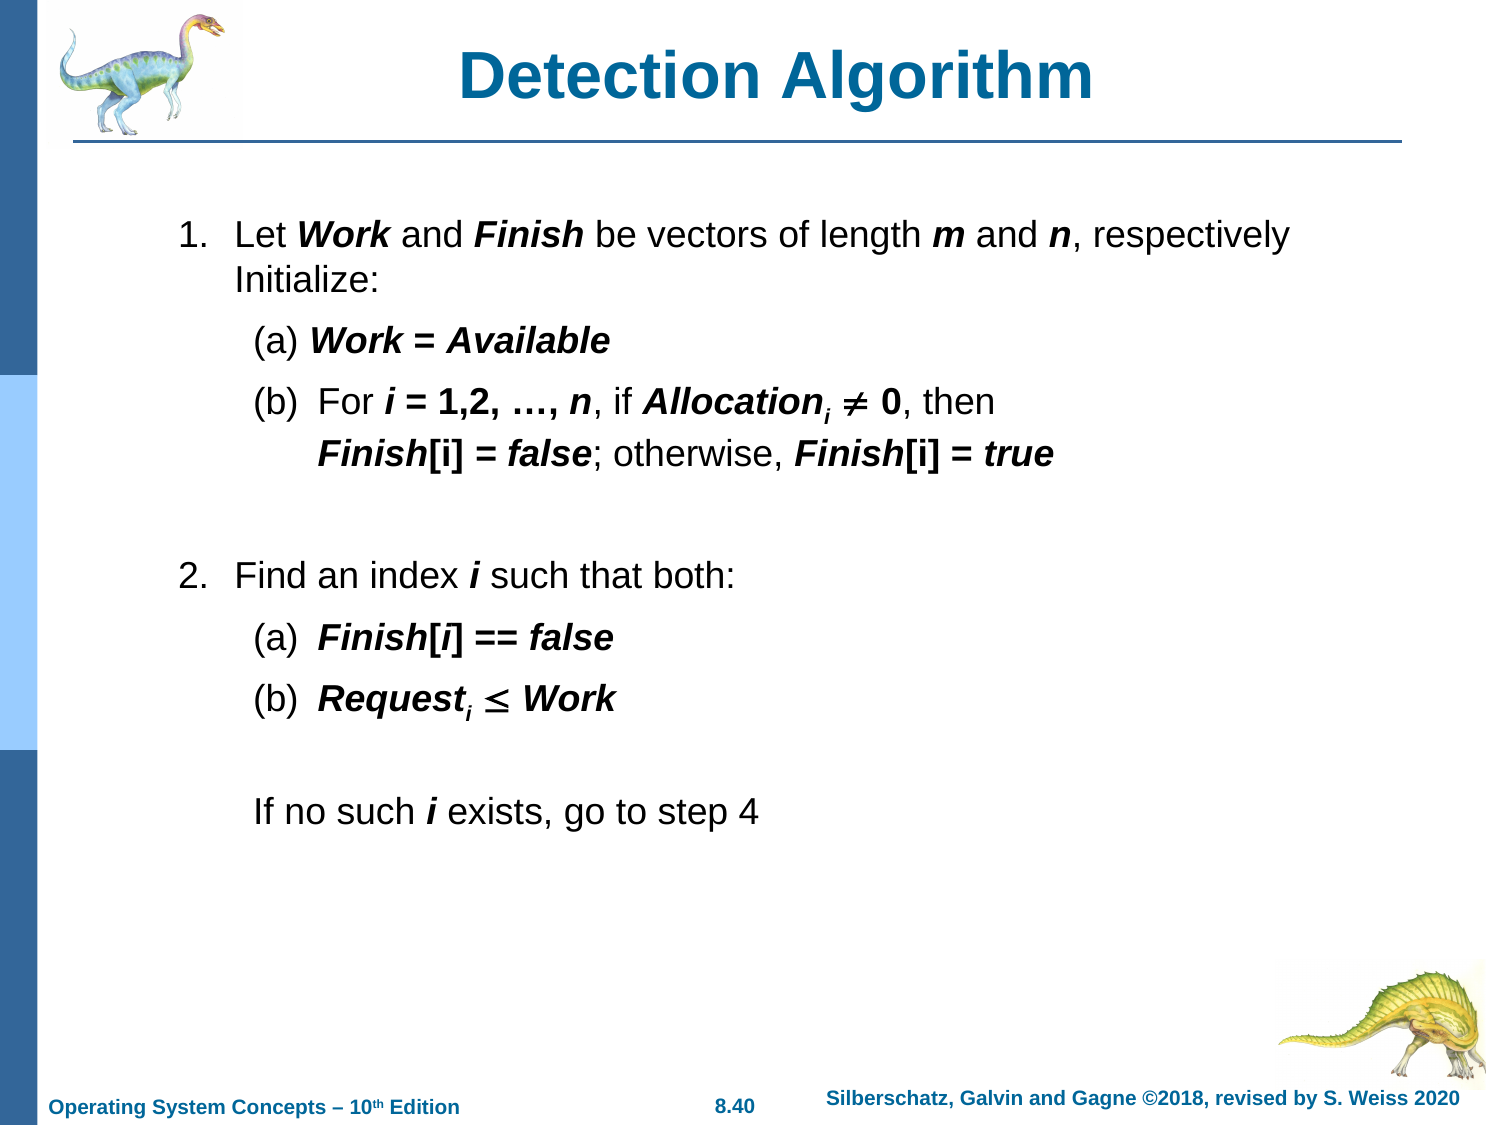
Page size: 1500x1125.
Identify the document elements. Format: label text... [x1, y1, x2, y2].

picture [46, 0, 243, 149]
title Detection Algorithm [129, 24, 1425, 120]
list 1. Let Work and Finish be vectors of length m and n, respectively Initialize: (a) Work = Available (b) For i = 1,2, …, n, if Allocationi  0, then Finish[i] = false; otherwise, Finish[i] = true 2. Find an index i such that both: (a) Finish[i] == false (b) Requesti  Work If no such i exists, go to step 4 [163, 202, 1436, 946]
picture [1275, 959, 1486, 1095]
